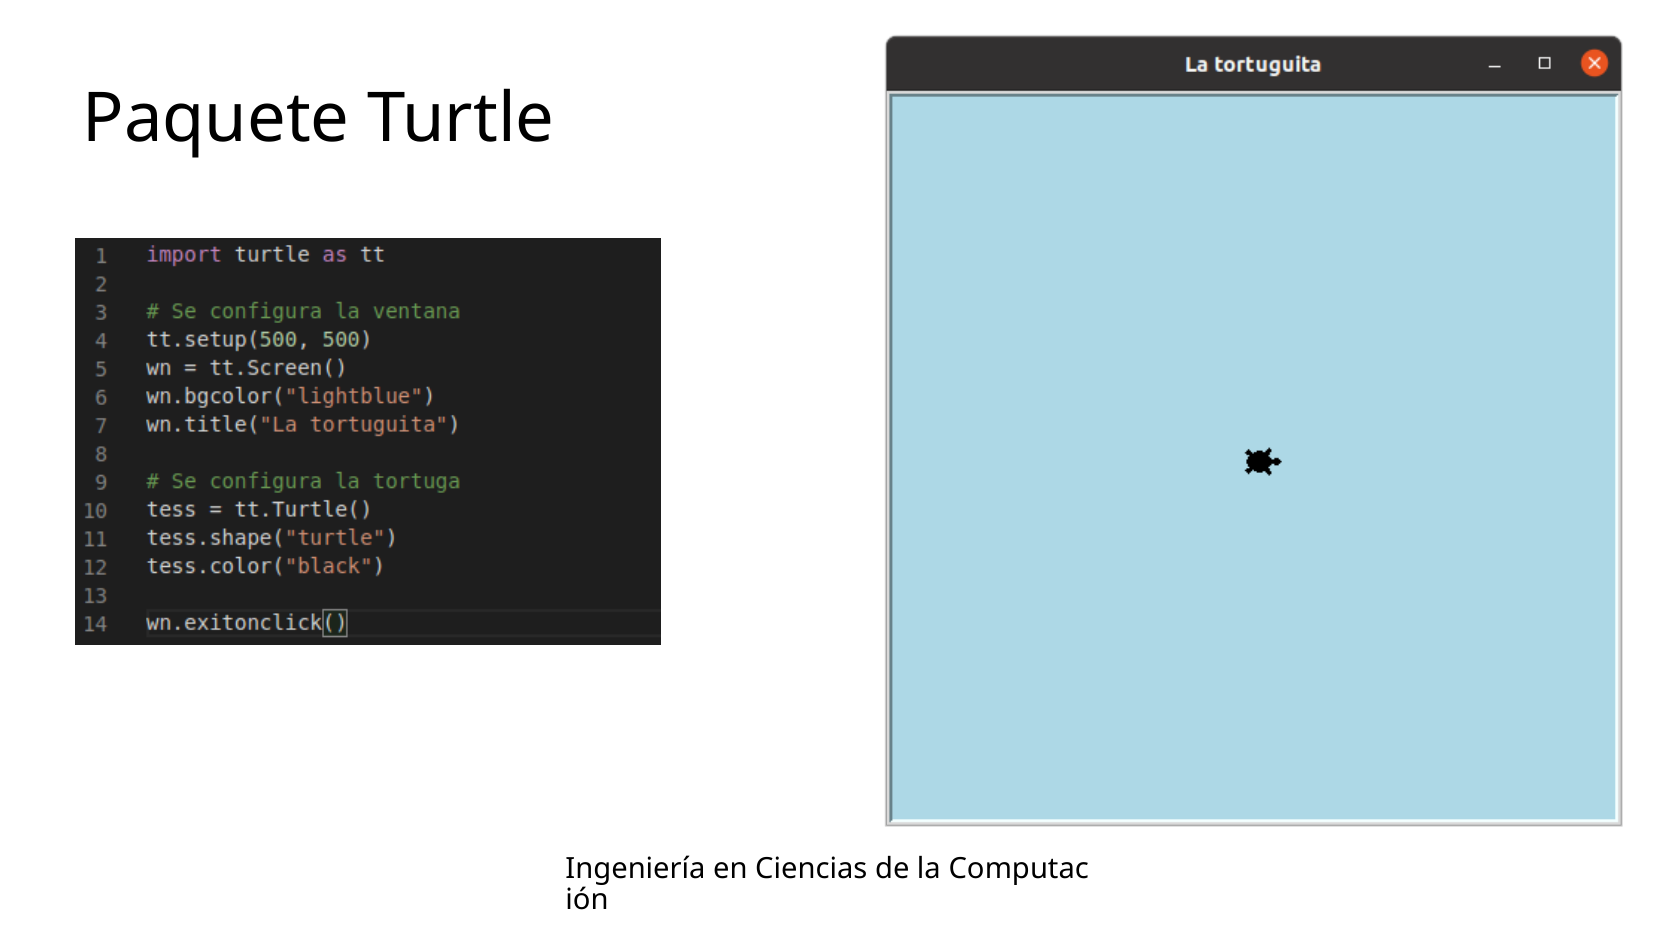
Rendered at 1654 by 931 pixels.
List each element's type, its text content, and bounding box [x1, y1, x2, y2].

picture [75, 238, 661, 645]
title Paquete Turtle [82, 37, 872, 193]
picture [872, 25, 1636, 840]
